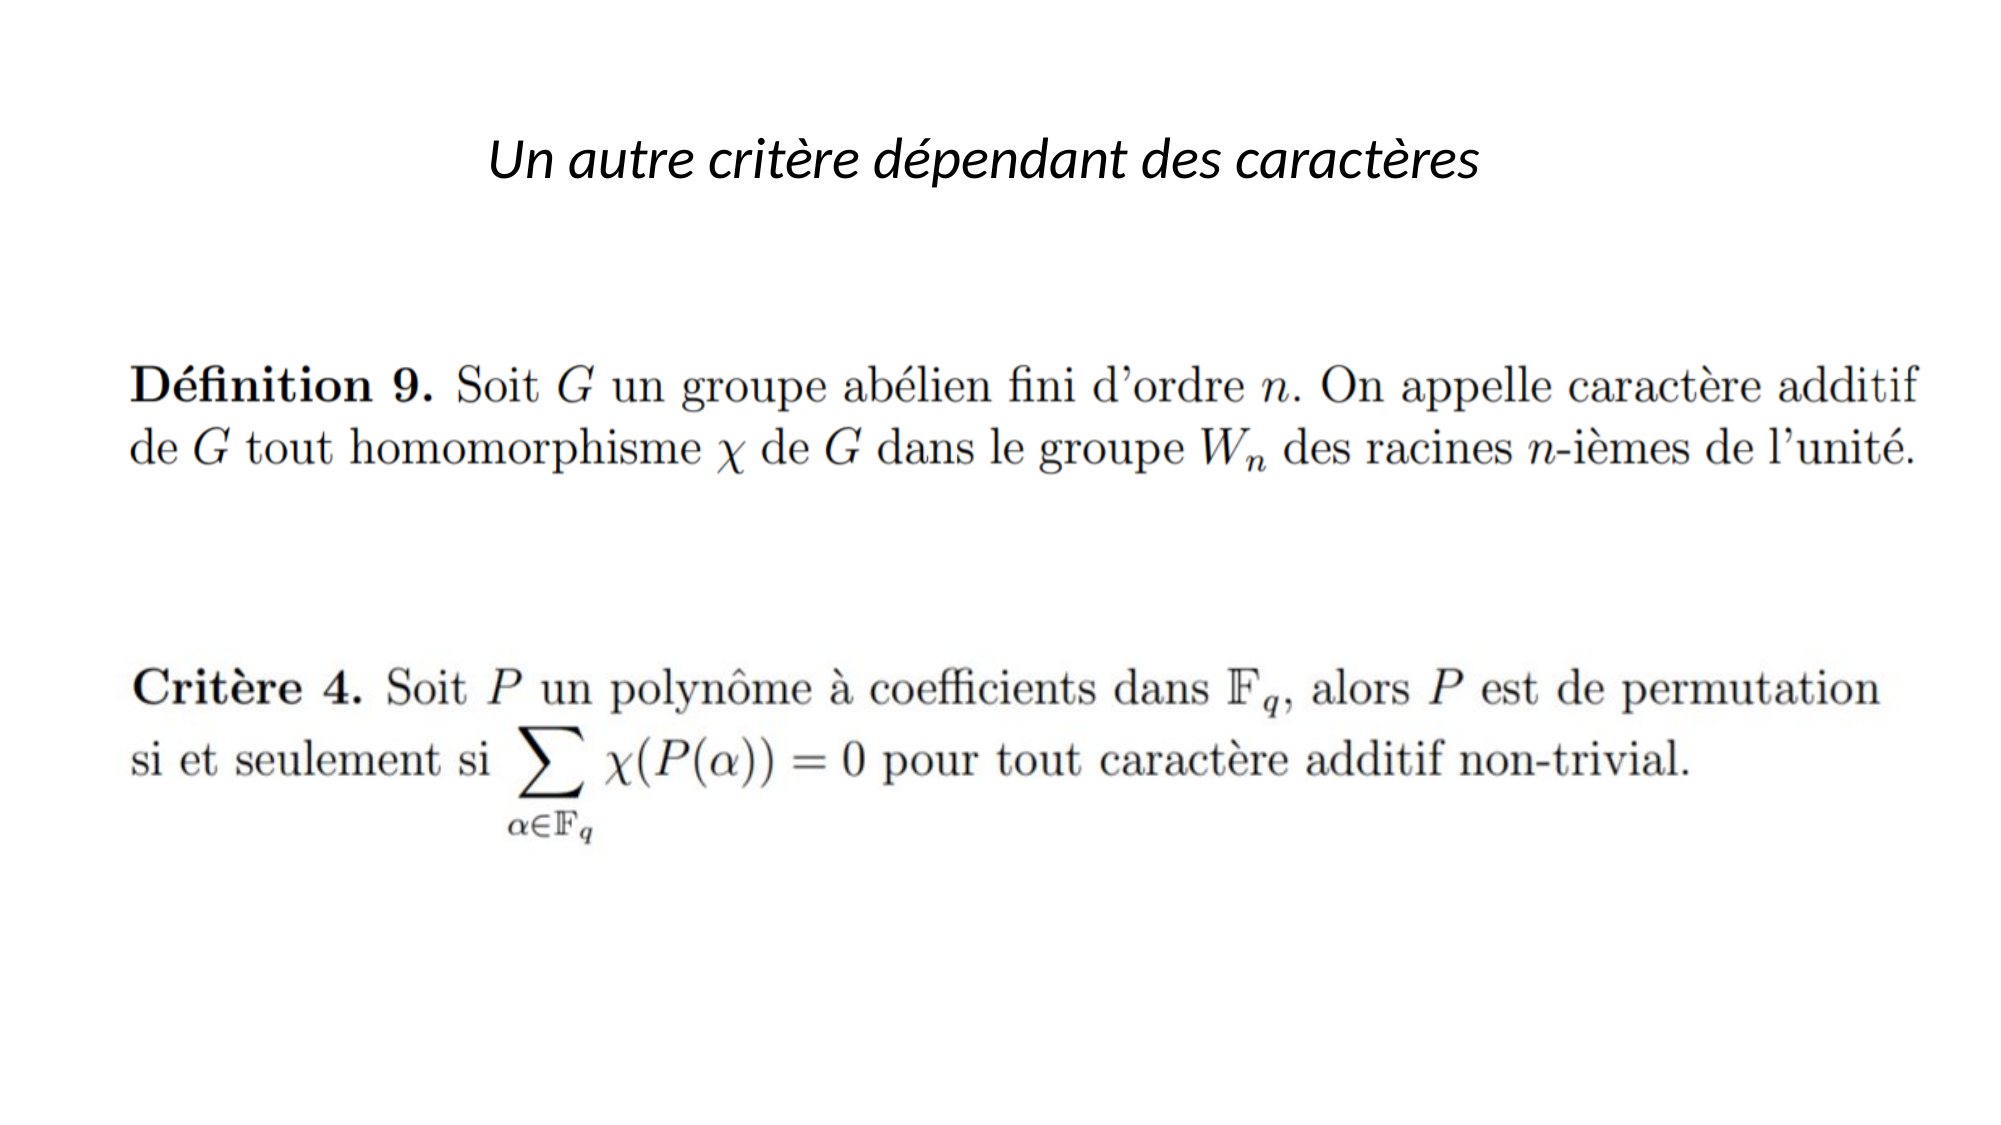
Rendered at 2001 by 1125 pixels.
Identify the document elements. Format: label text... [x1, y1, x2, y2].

picture [106, 343, 1946, 490]
text_box Un autre critère dépendant des caractères [120, 112, 1849, 199]
picture [114, 648, 1904, 860]
